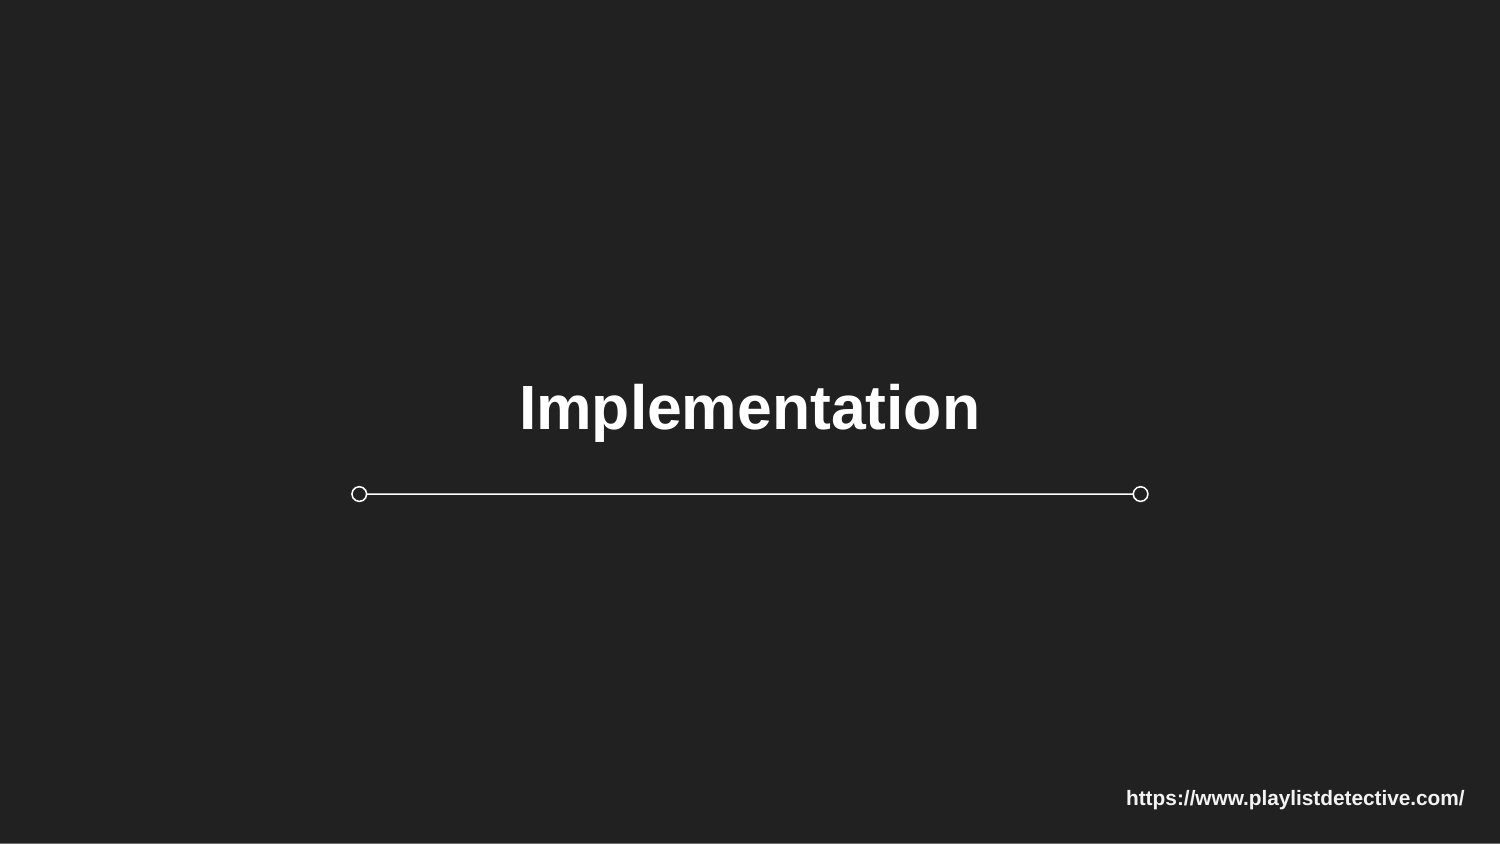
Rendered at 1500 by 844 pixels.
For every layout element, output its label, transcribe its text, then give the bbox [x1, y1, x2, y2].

title Implementation [208, 267, 1292, 458]
slide_number https://www.playlistdetective.com/ [1016, 764, 1480, 830]
